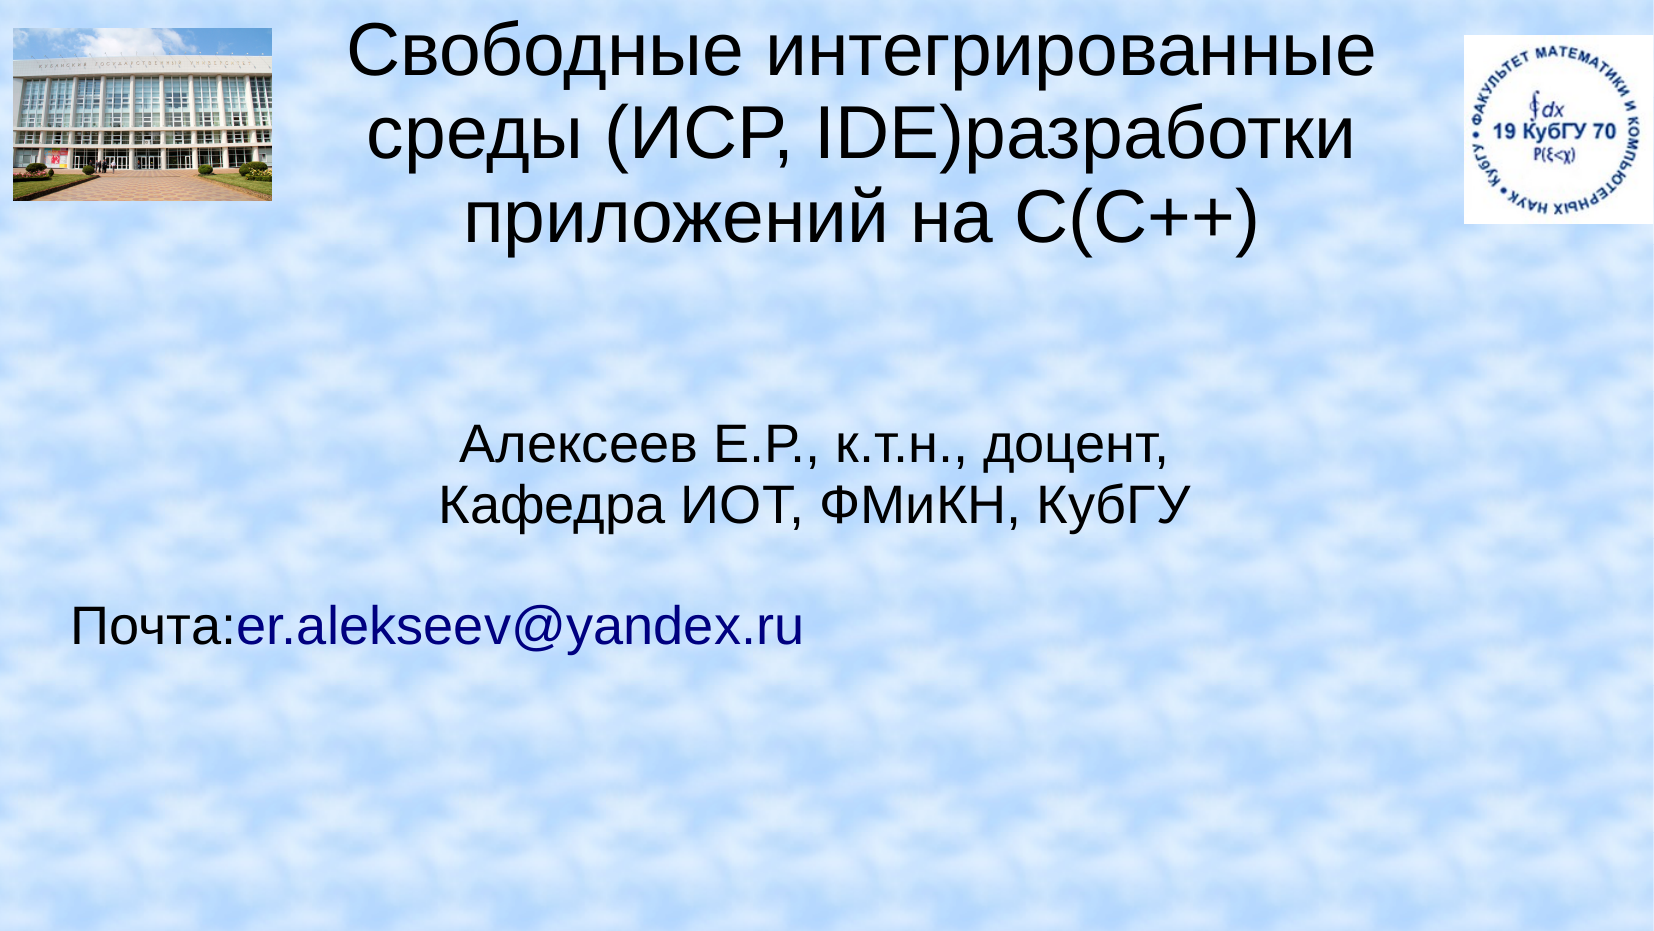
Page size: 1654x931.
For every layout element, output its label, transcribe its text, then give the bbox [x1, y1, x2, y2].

title Свободные интегрированные среды (ИСР, IDE)разработки приложений на С(С++) [271, 6, 1453, 259]
picture [0, 0, 1654, 931]
subtitle Алексеев Е.Р., к.т.н., доцент, Кафедра ИОТ, ФМиКН, КубГУ Почта:er.alekseev@yandex.ru [70, 295, 1560, 835]
